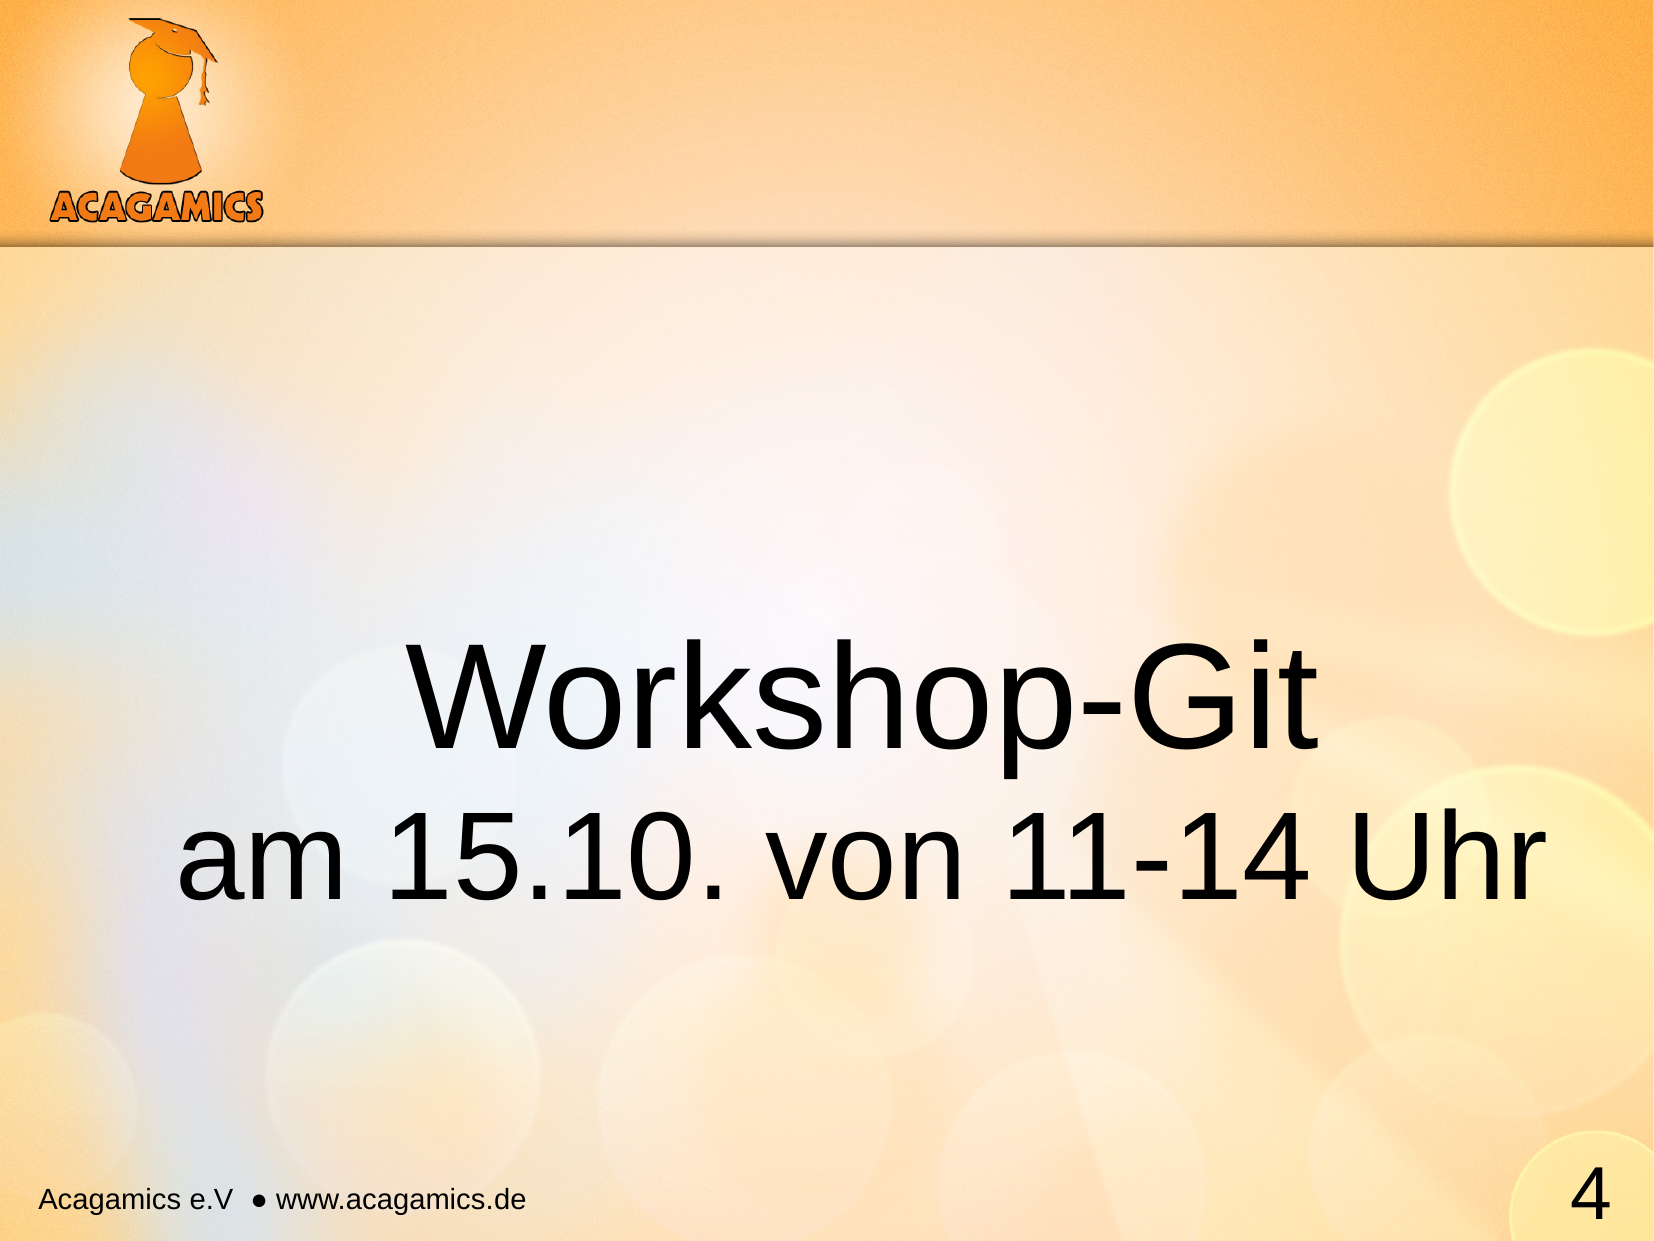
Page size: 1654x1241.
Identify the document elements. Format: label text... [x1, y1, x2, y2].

list Workshop-Git am 15.10. von 11-14 Uhr [82, 290, 1571, 1109]
picture [0, 0, 1654, 1241]
